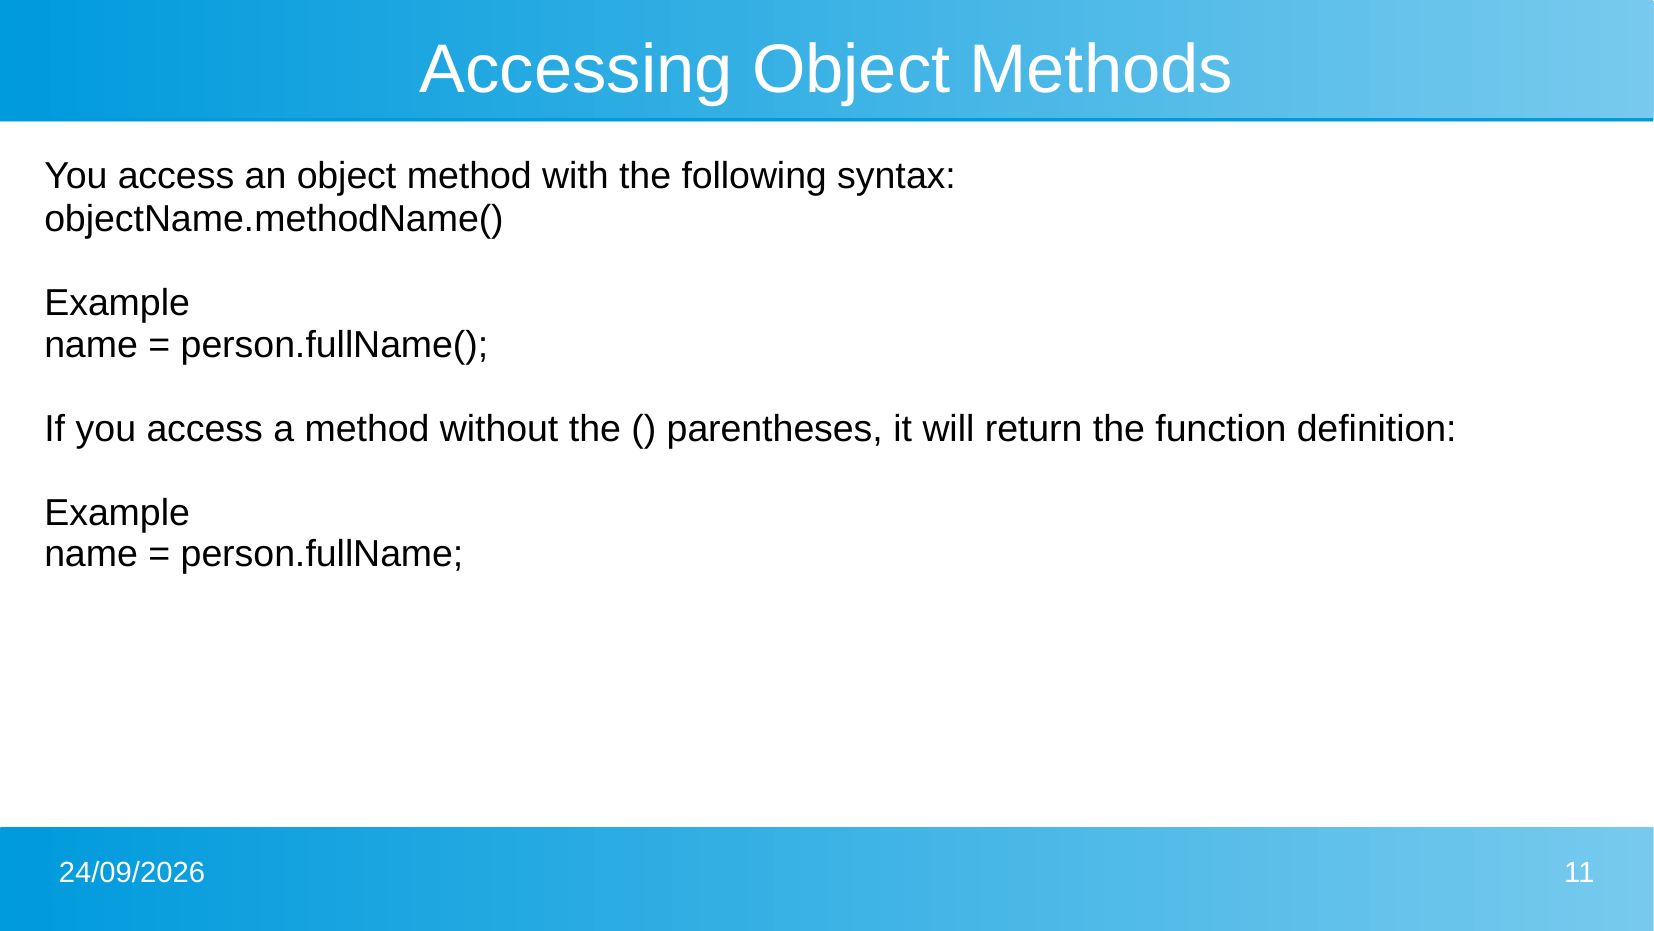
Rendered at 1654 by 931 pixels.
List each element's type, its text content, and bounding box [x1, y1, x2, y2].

text_box You access an object method with the following syntax: objectName.methodName() Example name = person.fullName(); If you access a method without the () parentheses, it will return the function definition: Example name = person.fullName; [29, 147, 1506, 583]
title Accessing Object Methods [59, 29, 1595, 108]
